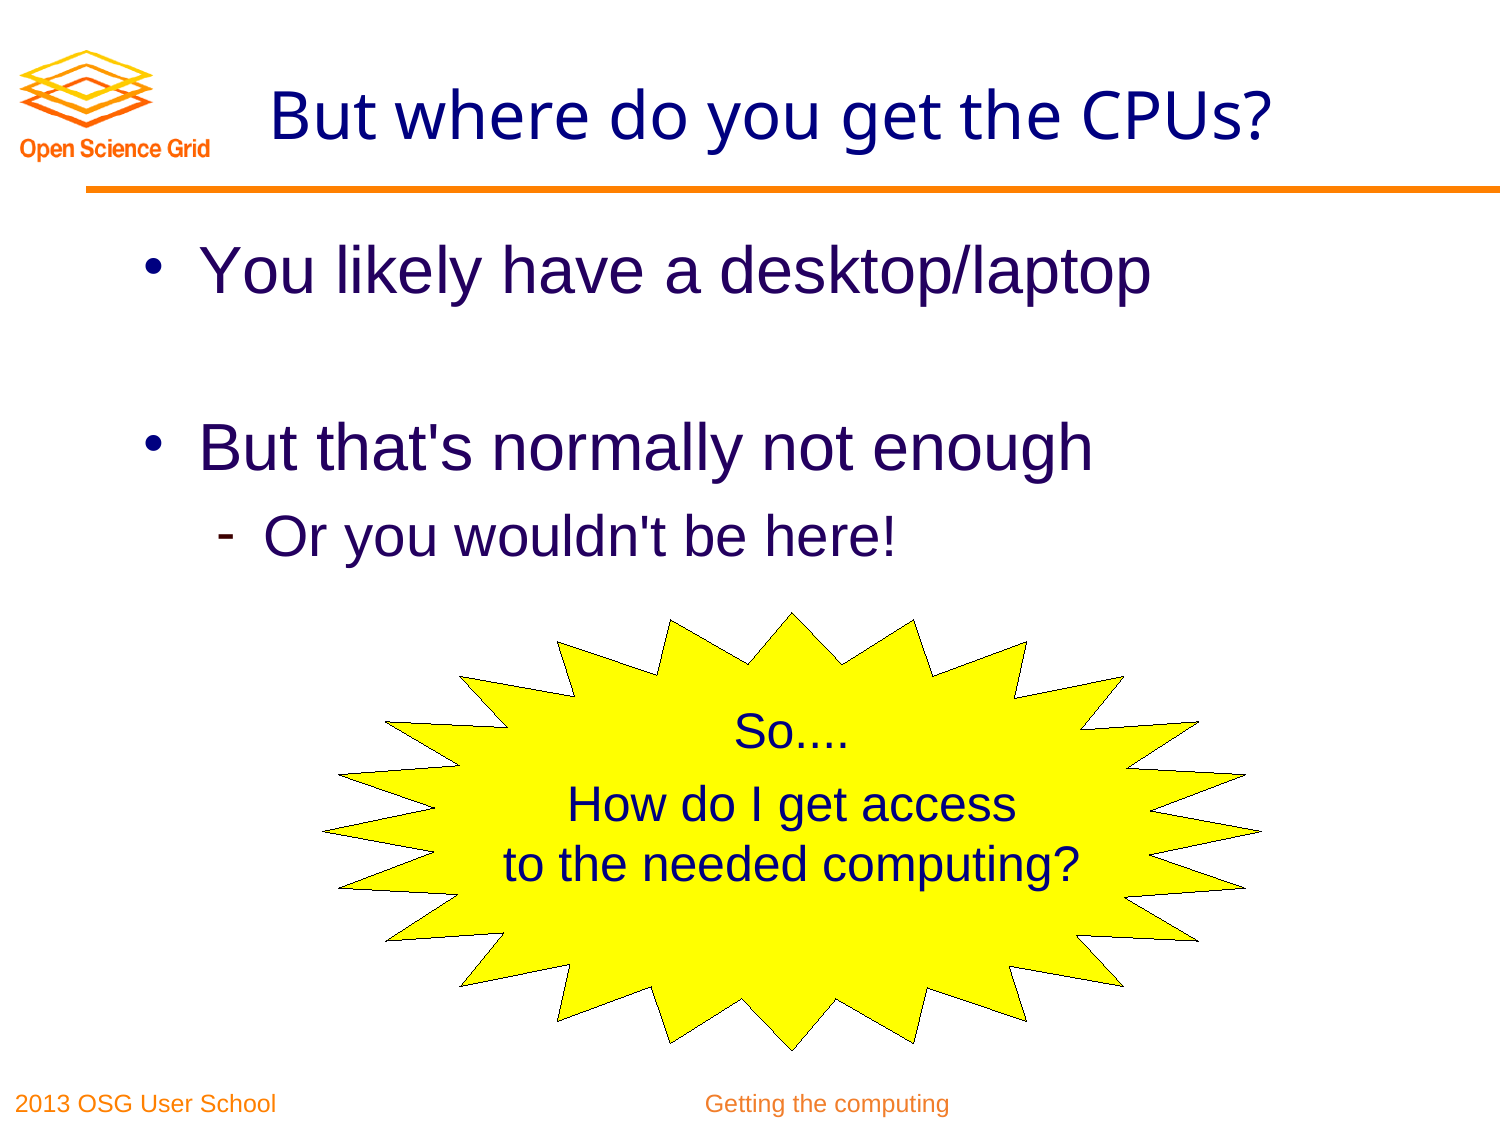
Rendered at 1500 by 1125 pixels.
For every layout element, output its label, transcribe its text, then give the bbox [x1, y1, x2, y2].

text_box So.... How do I get access to the needed computing? [322, 612, 1262, 1051]
list You likely have a desktop/laptop But that's normally not enough Or you wouldn't be here! [127, 218, 1403, 962]
title But where do you get the CPUs? [201, 11, 1342, 215]
picture [0, 27, 201, 179]
